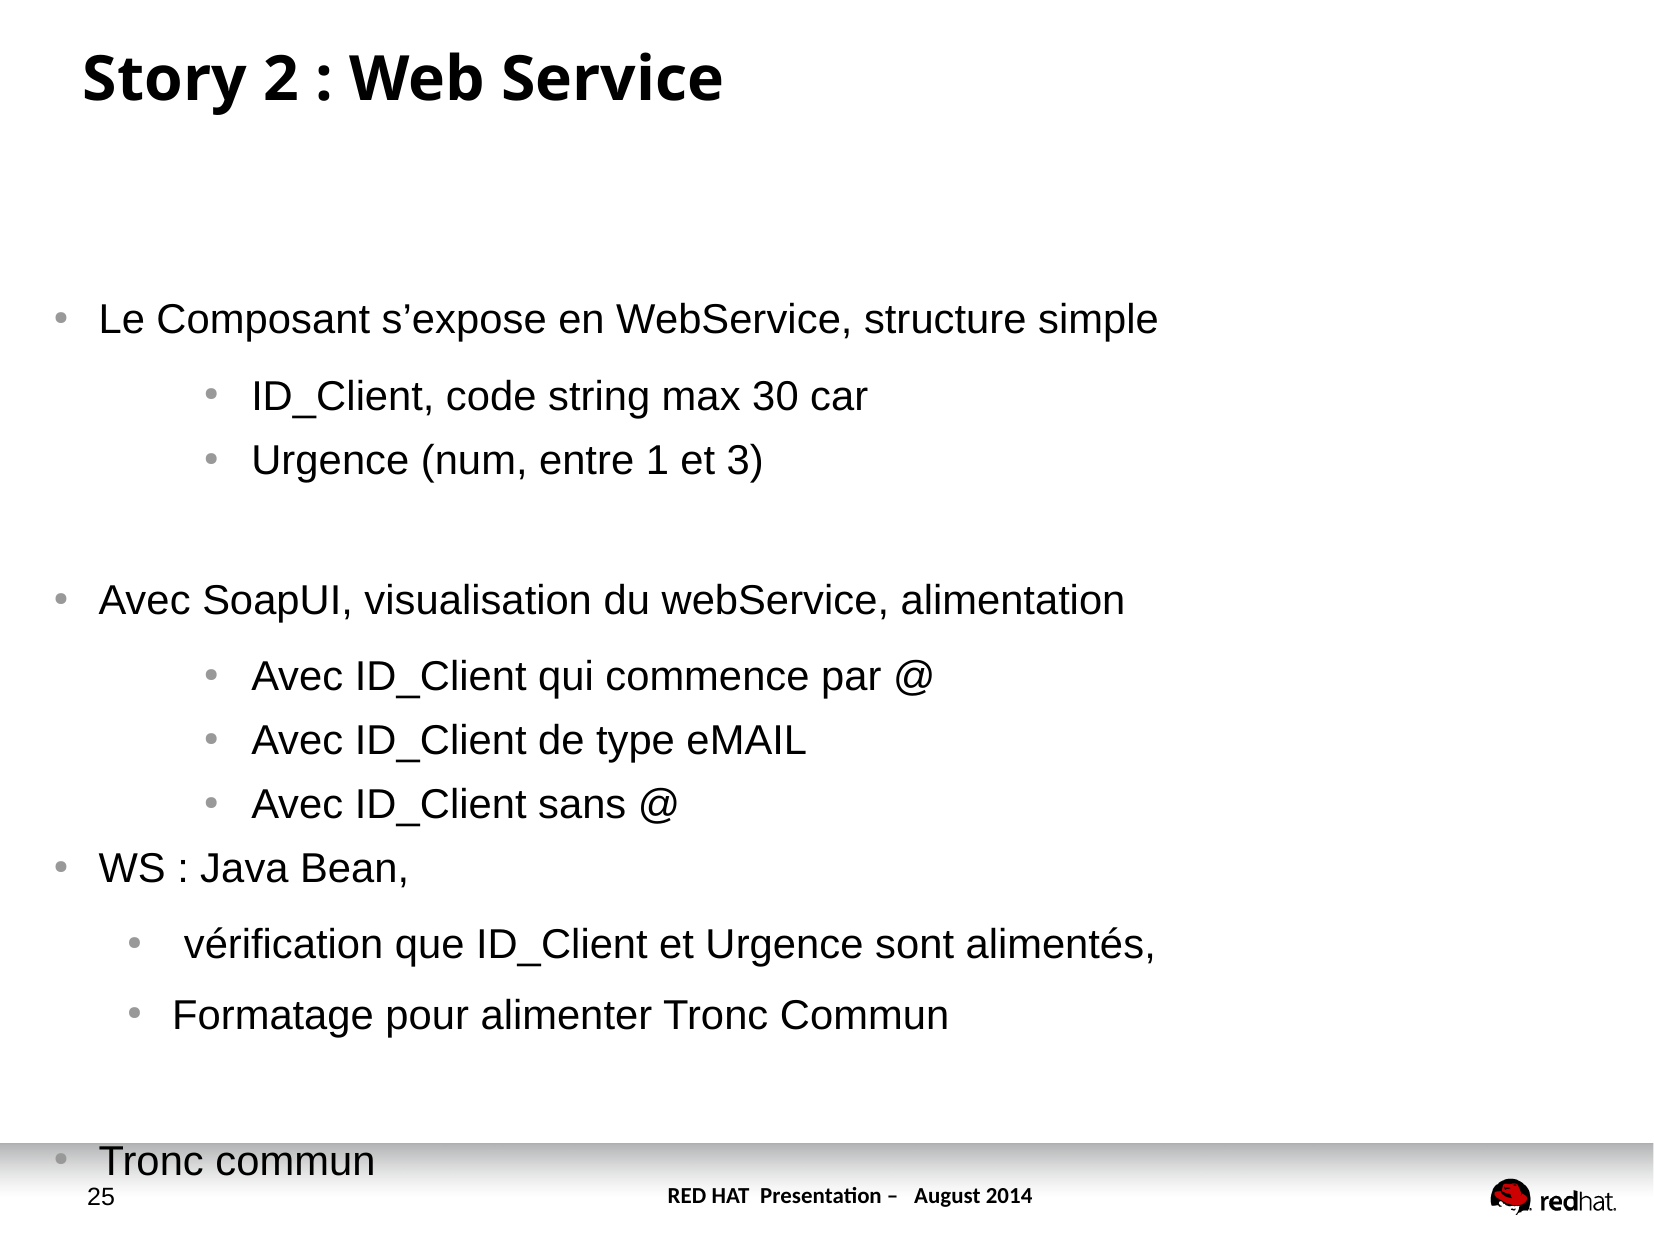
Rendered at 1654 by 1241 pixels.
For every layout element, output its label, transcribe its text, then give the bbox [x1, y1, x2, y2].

list Le Composant s’expose en WebService, structure simple ID_Client, code string max 30 car Urgence (num, entre 1 et 3) Avec SoapUI, visualisation du webService, alimentation Avec ID_Client qui commence par @ Avec ID_Client de type eMAIL Avec ID_Client sans @ WS : Java Bean, vérification que ID_Client et Urgence sont alimentés, Formatage pour alimenter Tronc Commun Tronc commun [38, 220, 1654, 1184]
picture [0, 1143, 1654, 1241]
title Story 2 : Web Service [82, 0, 1571, 180]
